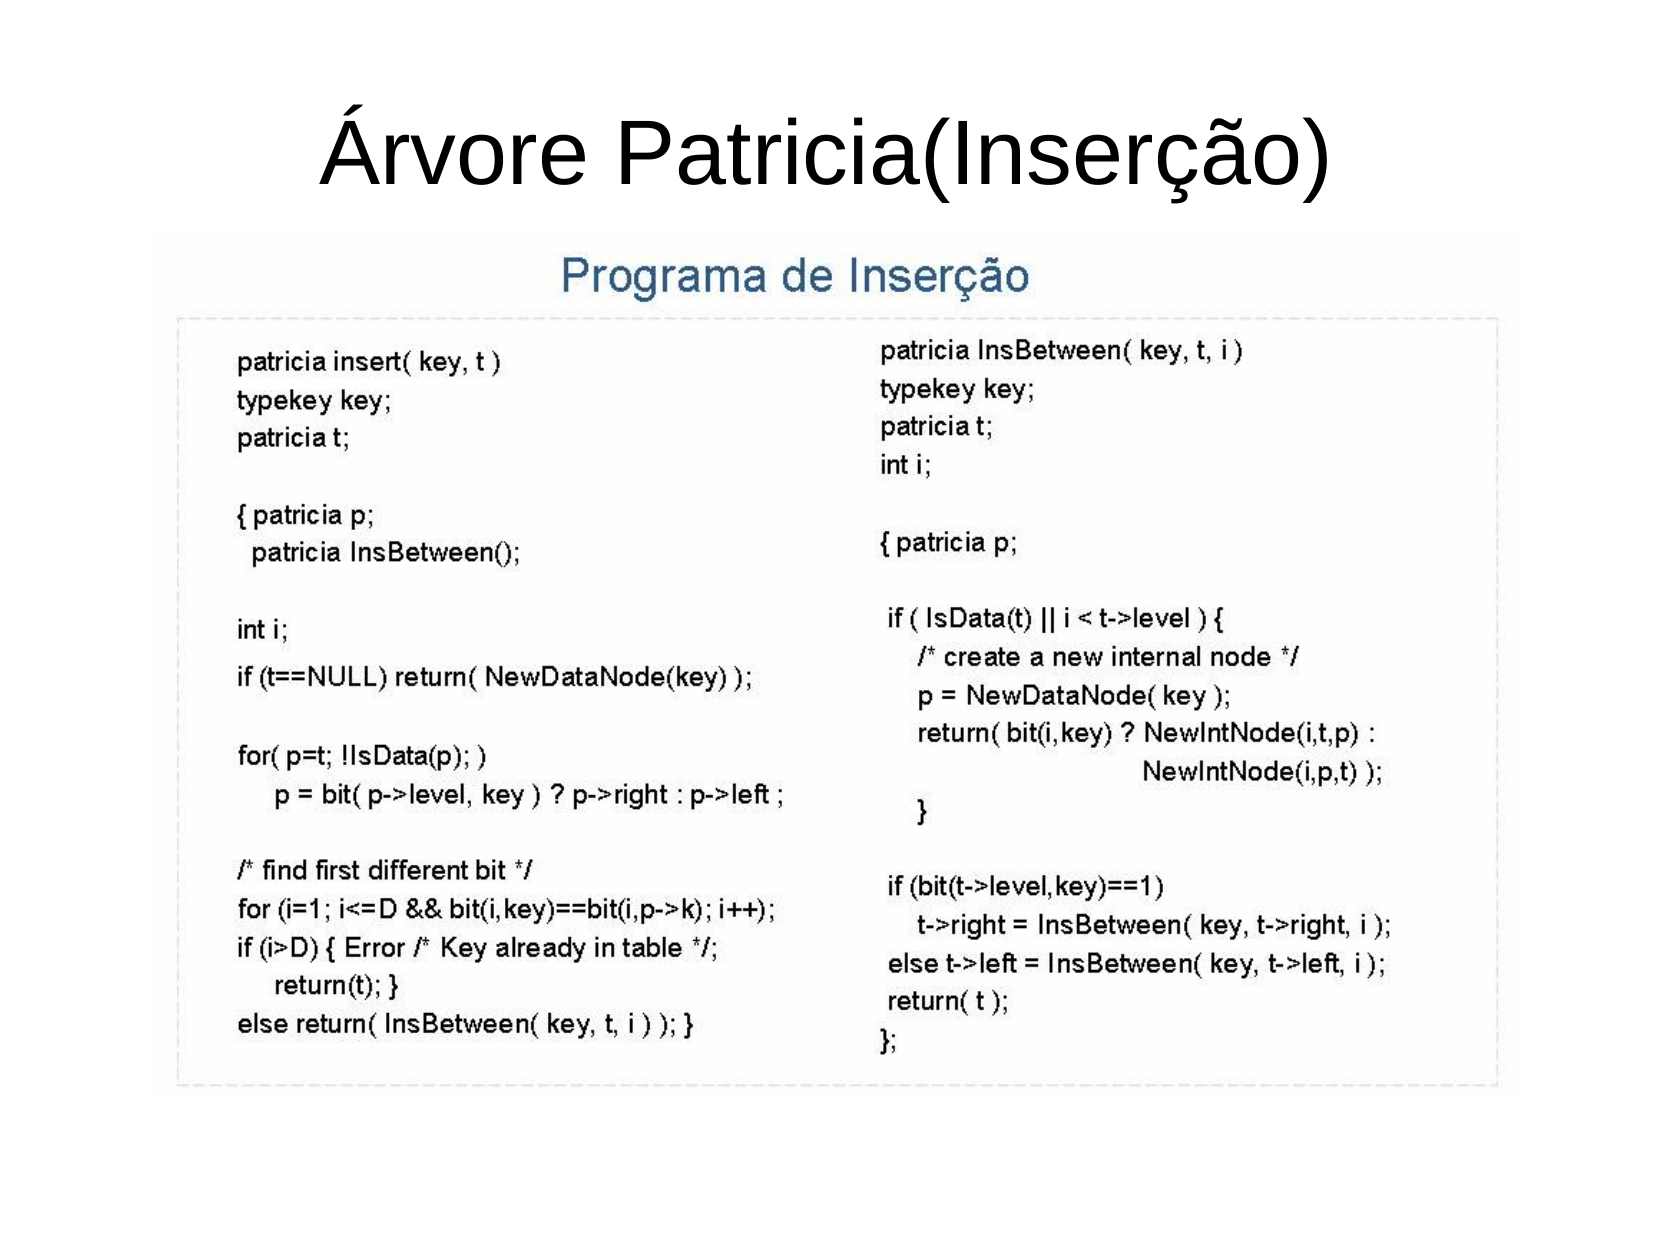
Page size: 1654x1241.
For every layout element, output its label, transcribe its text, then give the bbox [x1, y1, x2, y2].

picture [153, 229, 1524, 1099]
title Árvore Patricia(Inserção) [82, 49, 1571, 257]
